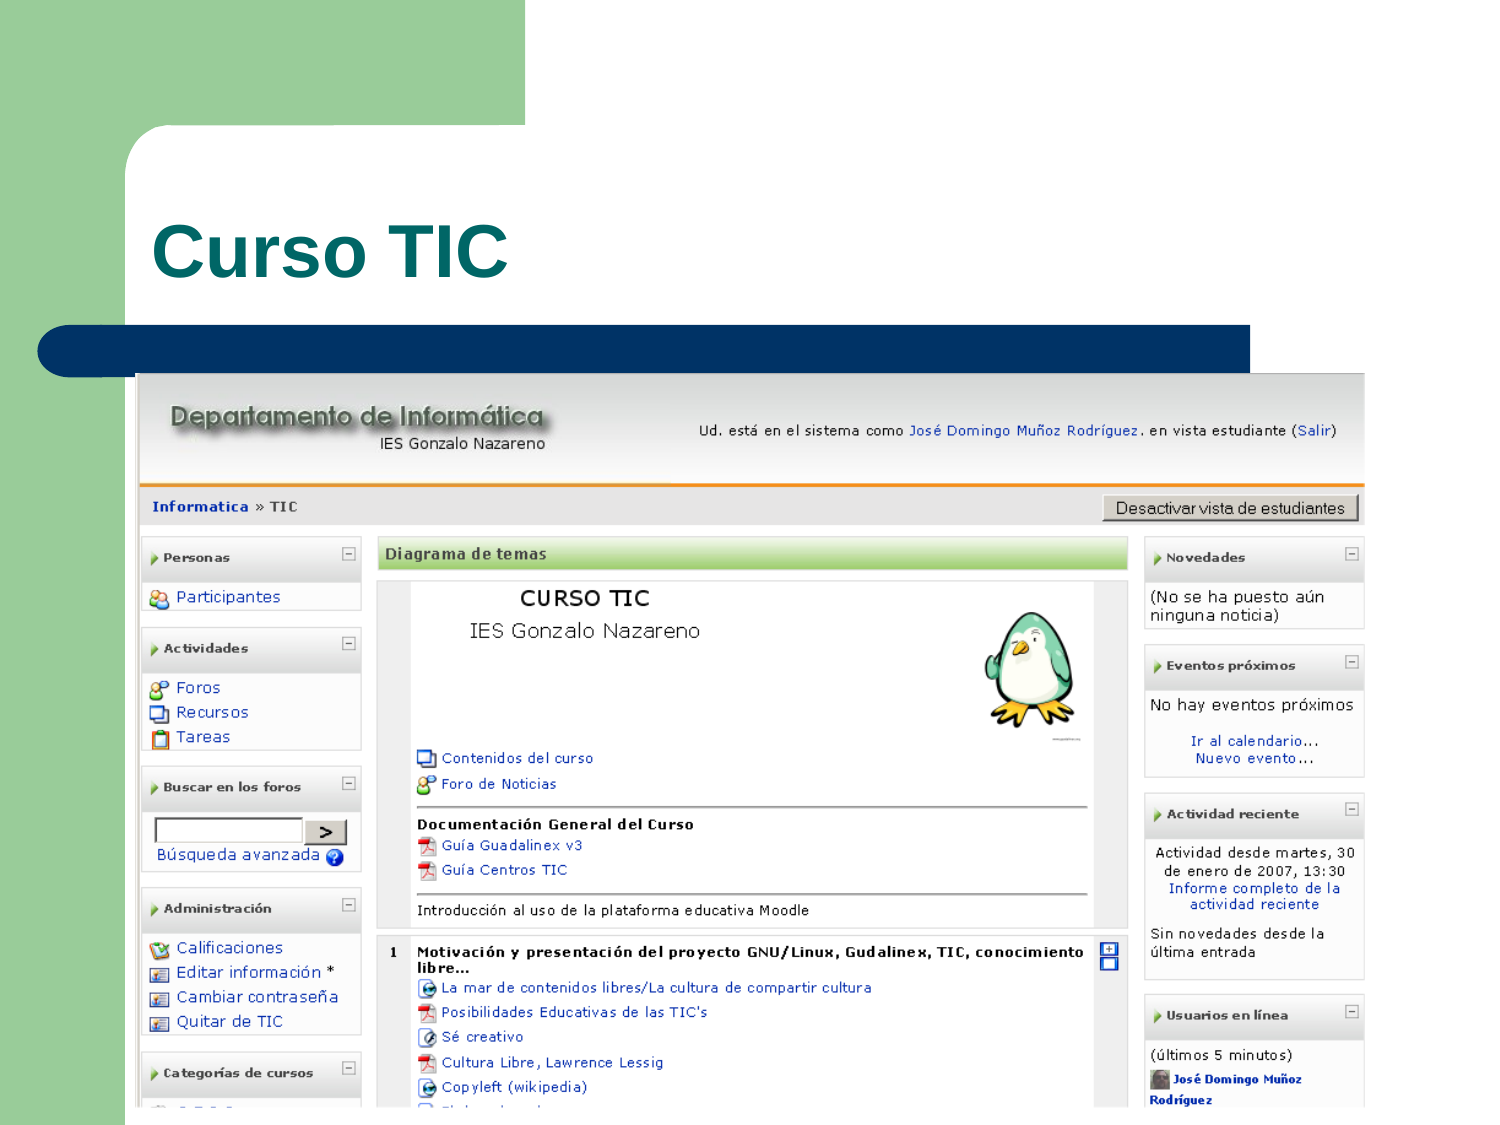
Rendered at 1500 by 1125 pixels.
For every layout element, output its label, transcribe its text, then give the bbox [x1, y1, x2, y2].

picture [135, 373, 1365, 1108]
title Curso TIC [136, 136, 1414, 301]
